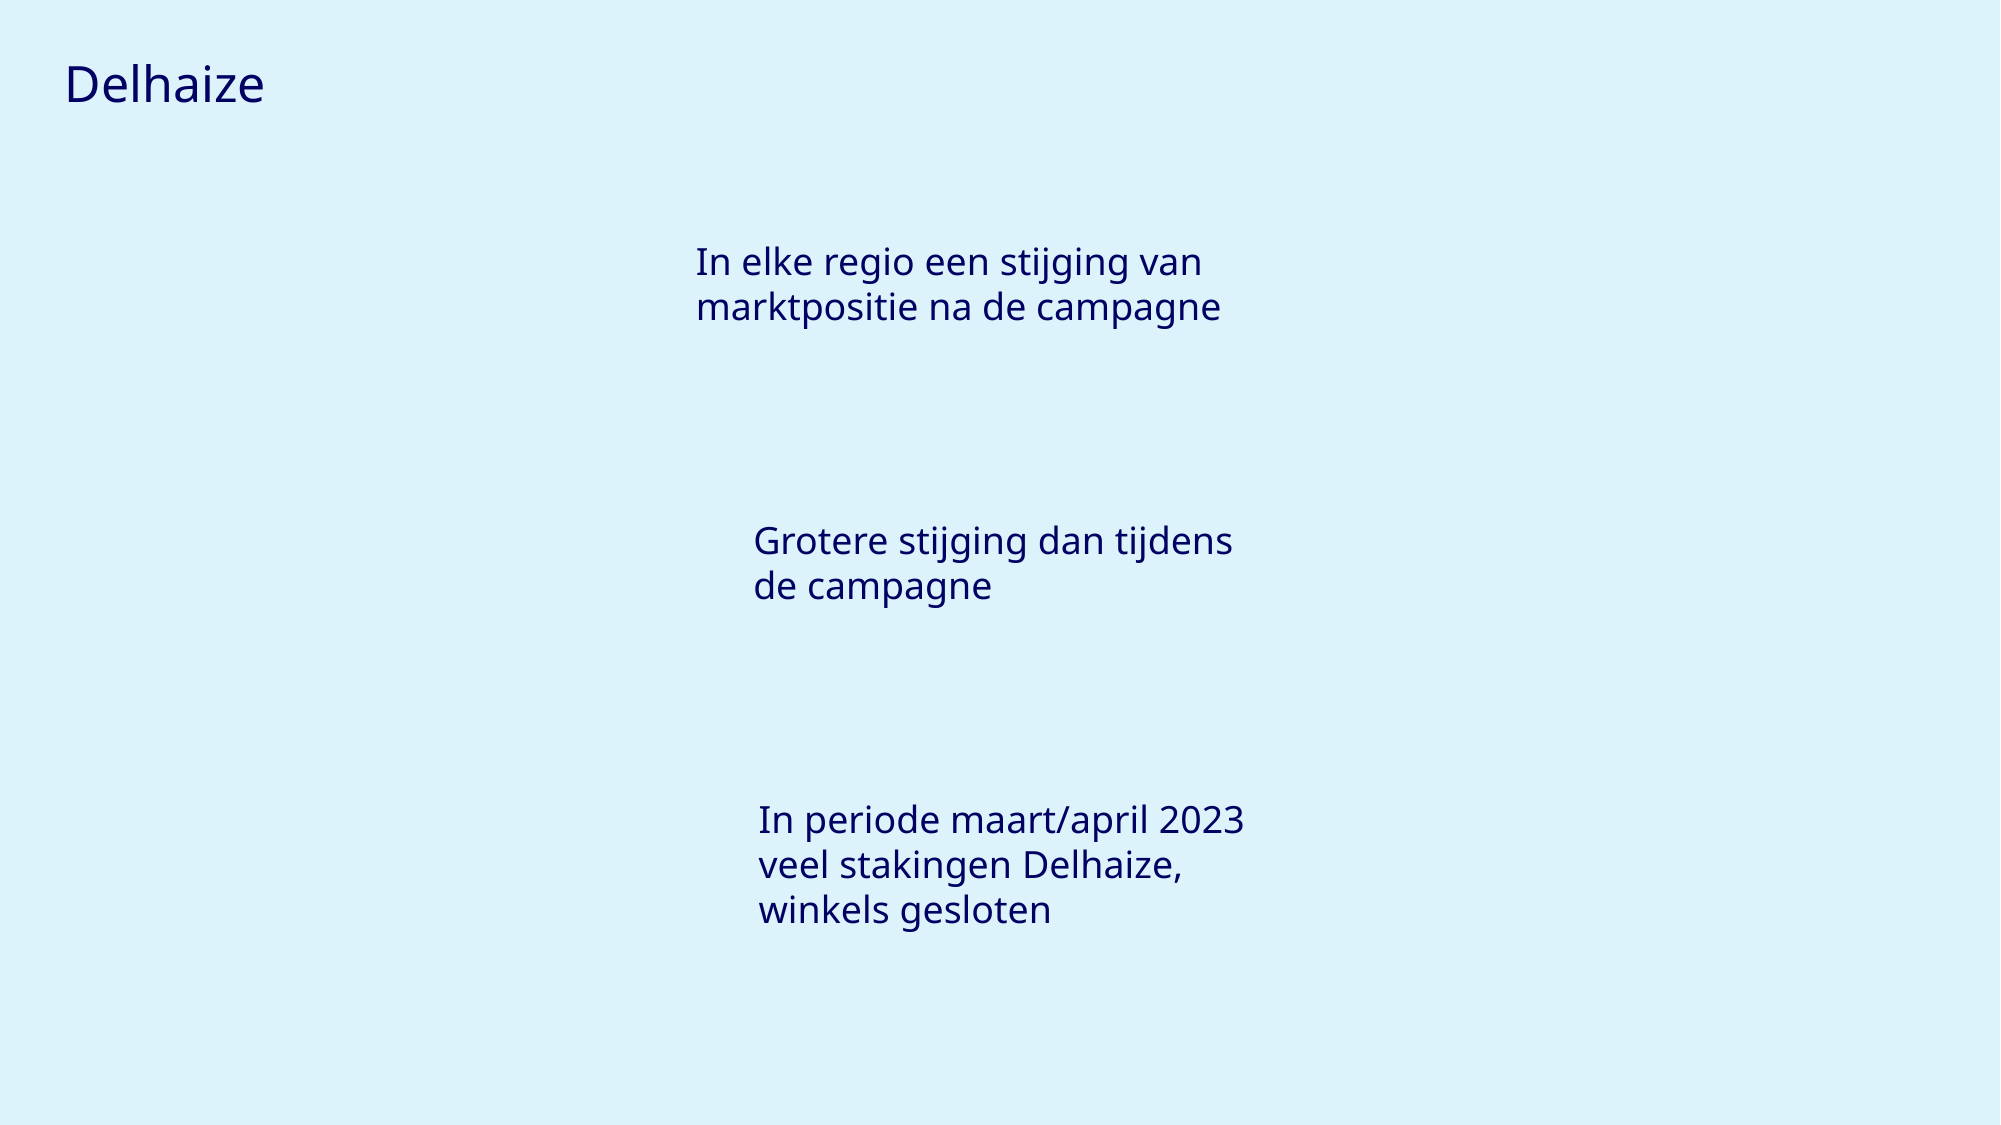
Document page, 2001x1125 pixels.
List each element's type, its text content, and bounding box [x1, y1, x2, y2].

text_box In periode maart/april 2023 veel stakingen Delhaize, winkels gesloten [743, 788, 1322, 941]
text_box Delhaize [49, 45, 348, 121]
text_box Grotere stijging dan tijdens de campagne [738, 509, 1262, 616]
text_box In elke regio een stijging van marktpositie na de campagne [680, 230, 1372, 337]
